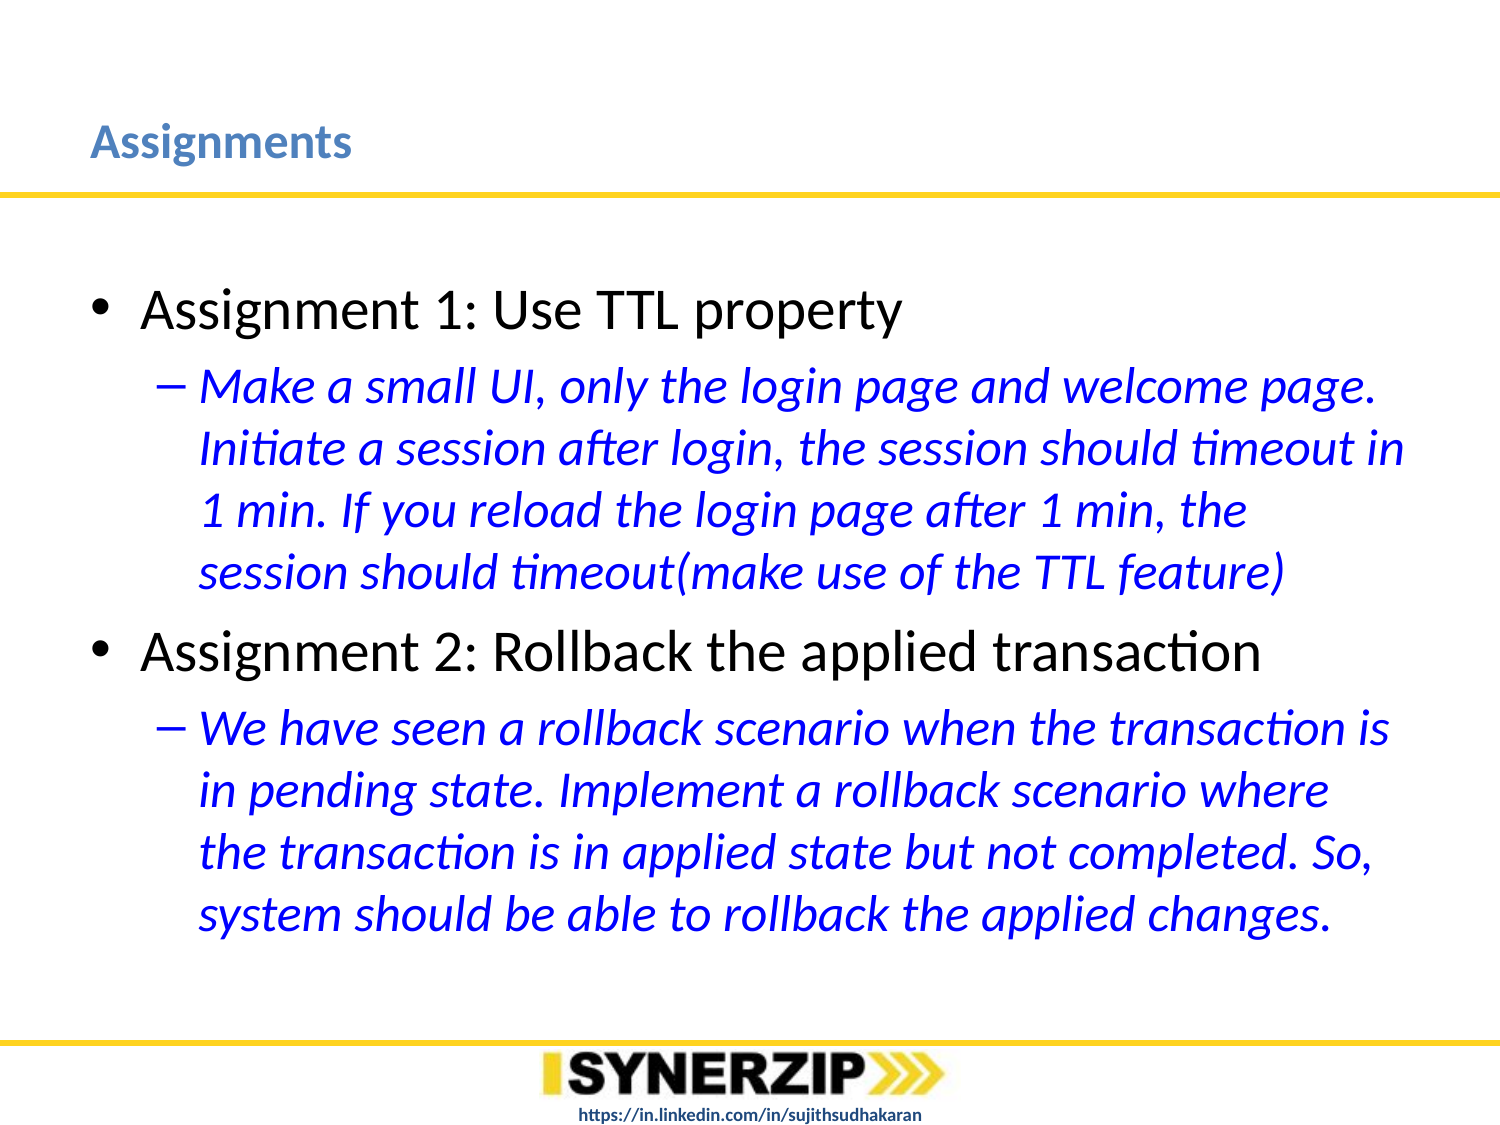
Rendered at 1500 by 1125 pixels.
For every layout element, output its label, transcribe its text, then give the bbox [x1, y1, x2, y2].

list Assignment 1: Use TTL property Make a small UI, only the login page and welcome page. Initiate a session after login, the session should timeout in 1 min. If you reload the login page after 1 min, the session should timeout(make use of the TTL feature) Assignment 2: Rollback the applied transaction We have seen a rollback scenario when the transaction is in pending state. Implement a rollback scenario where the transaction is in applied state but not completed. So, system should be able to rollback the applied changes. [75, 262, 1425, 1005]
text_box https://in.linkedin.com/in/sujithsudhakaran [500, 1090, 1000, 1125]
title Assignments [75, 45, 1425, 233]
picture [539, 1049, 961, 1090]
